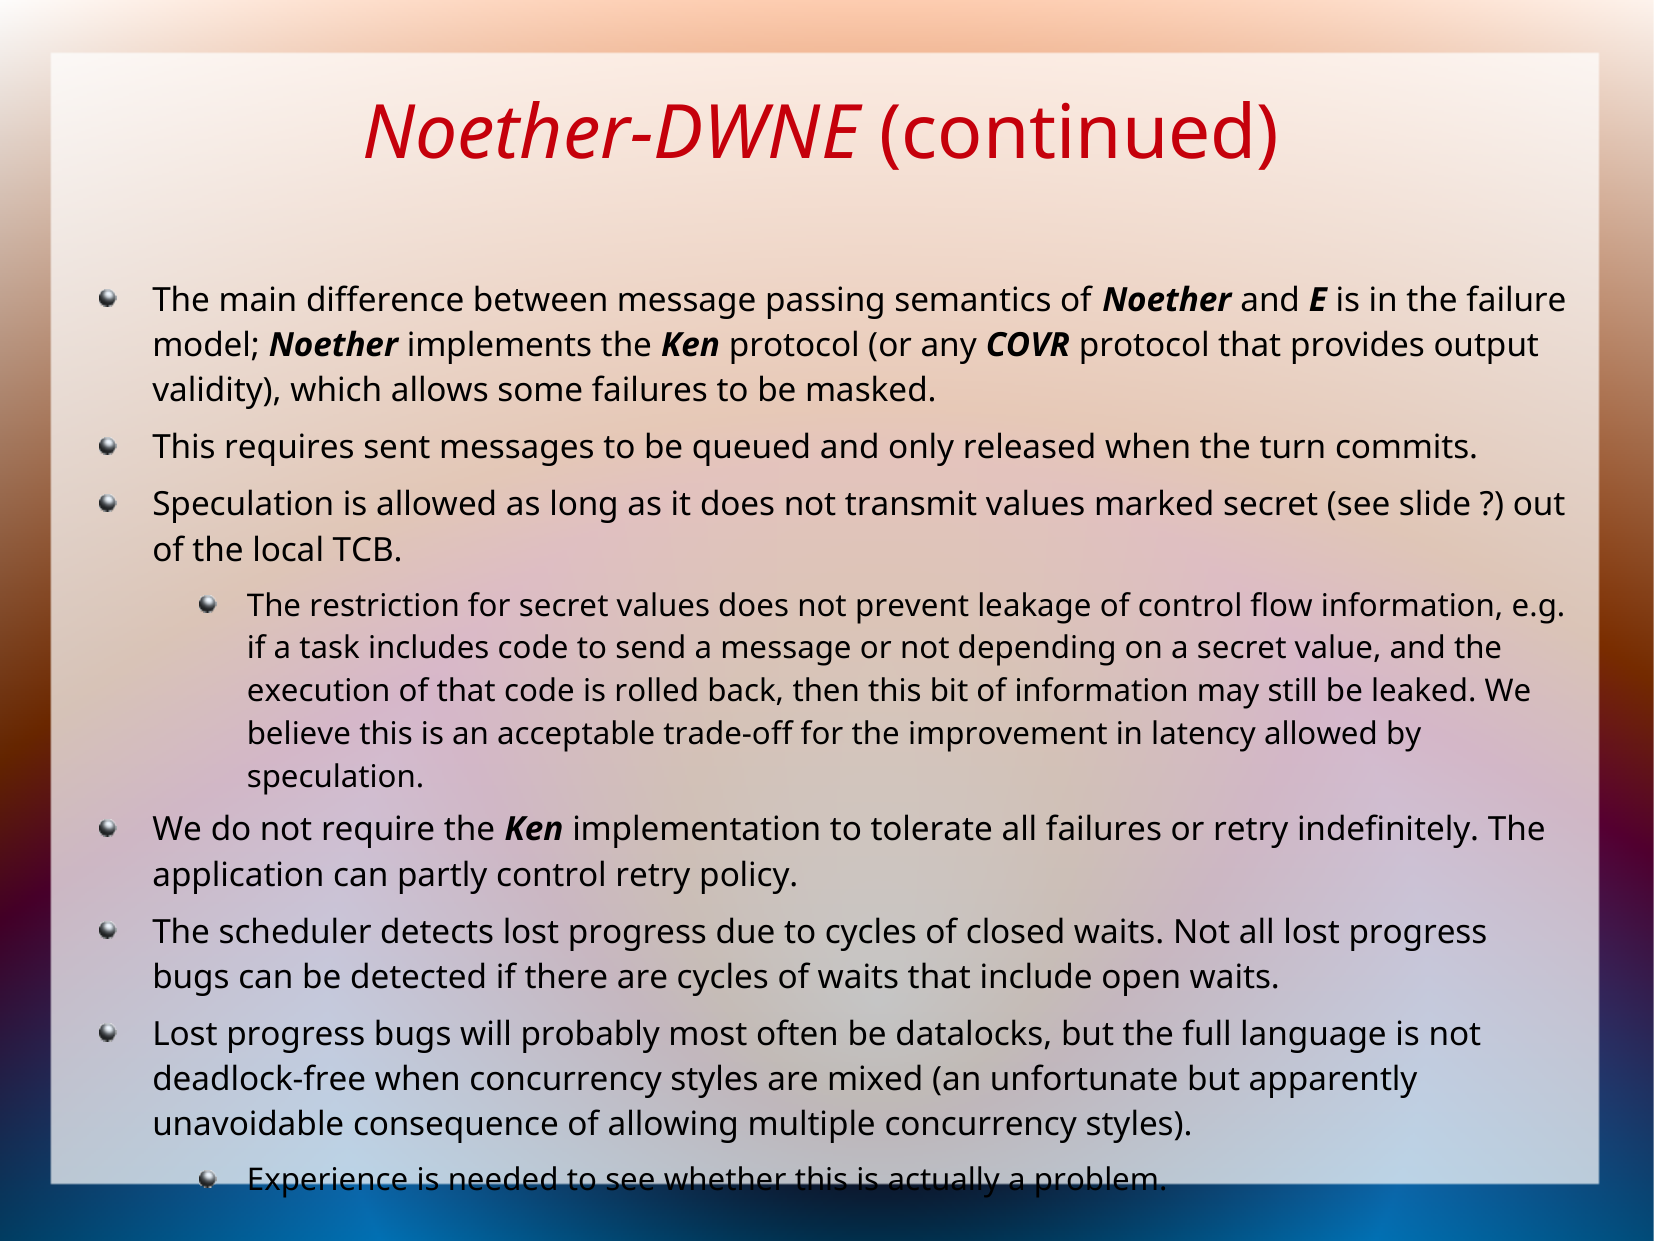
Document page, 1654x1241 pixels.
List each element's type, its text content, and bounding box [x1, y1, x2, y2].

list The main difference between message passing semantics of Noether and E is in the failure model; Noether implements the Ken protocol (or any COVR protocol that provides output validity), which allows some failures to be masked. This requires sent messages to be queued and only released when the turn commits. Speculation is allowed as long as it does not transmit values marked secret (see slide ?) out of the local TCB. The restriction for secret values does not prevent leakage of control flow information, e.g. if a task includes code to send a message or not depending on a secret value, and the execution of that code is rolled back, then this bit of information may still be leaked. We believe this is an acceptable trade-off for the improvement in latency allowed by speculation. We do not require the Ken implementation to tolerate all failures or retry indefinitely. The application can partly control retry policy. The scheduler detects lost progress due to cycles of closed waits. Not all lost progress bugs can be detected if there are cycles of waits that include open waits. Lost progress bugs will probably most often be datalocks, but the full language is not deadlock‑free when concurrency styles are mixed (an unfortunate but apparently unavoidable consequence of allowing multiple concurrency styles). Experience is needed to see whether this is actually a problem. [81, 275, 1570, 1080]
picture [0, 0, 1654, 1241]
title Noether-DWNE (continued) [76, 59, 1565, 200]
